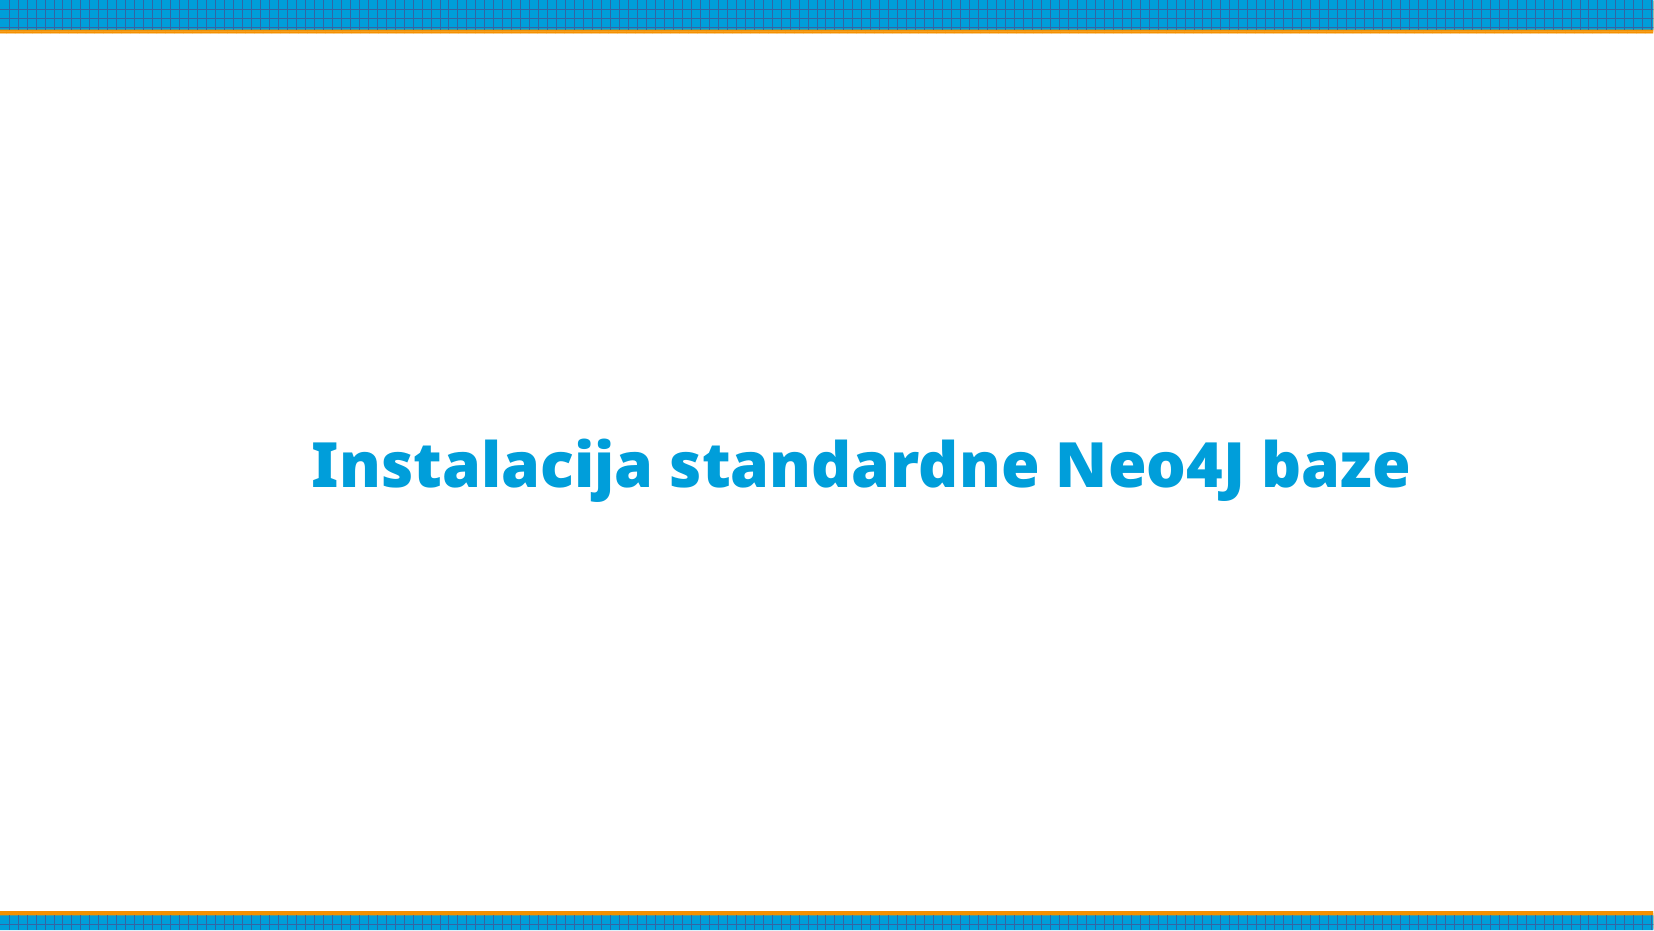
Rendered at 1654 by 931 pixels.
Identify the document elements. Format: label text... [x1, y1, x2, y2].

subtitle Instalacija standardne Neo4J baze [82, 103, 1571, 824]
